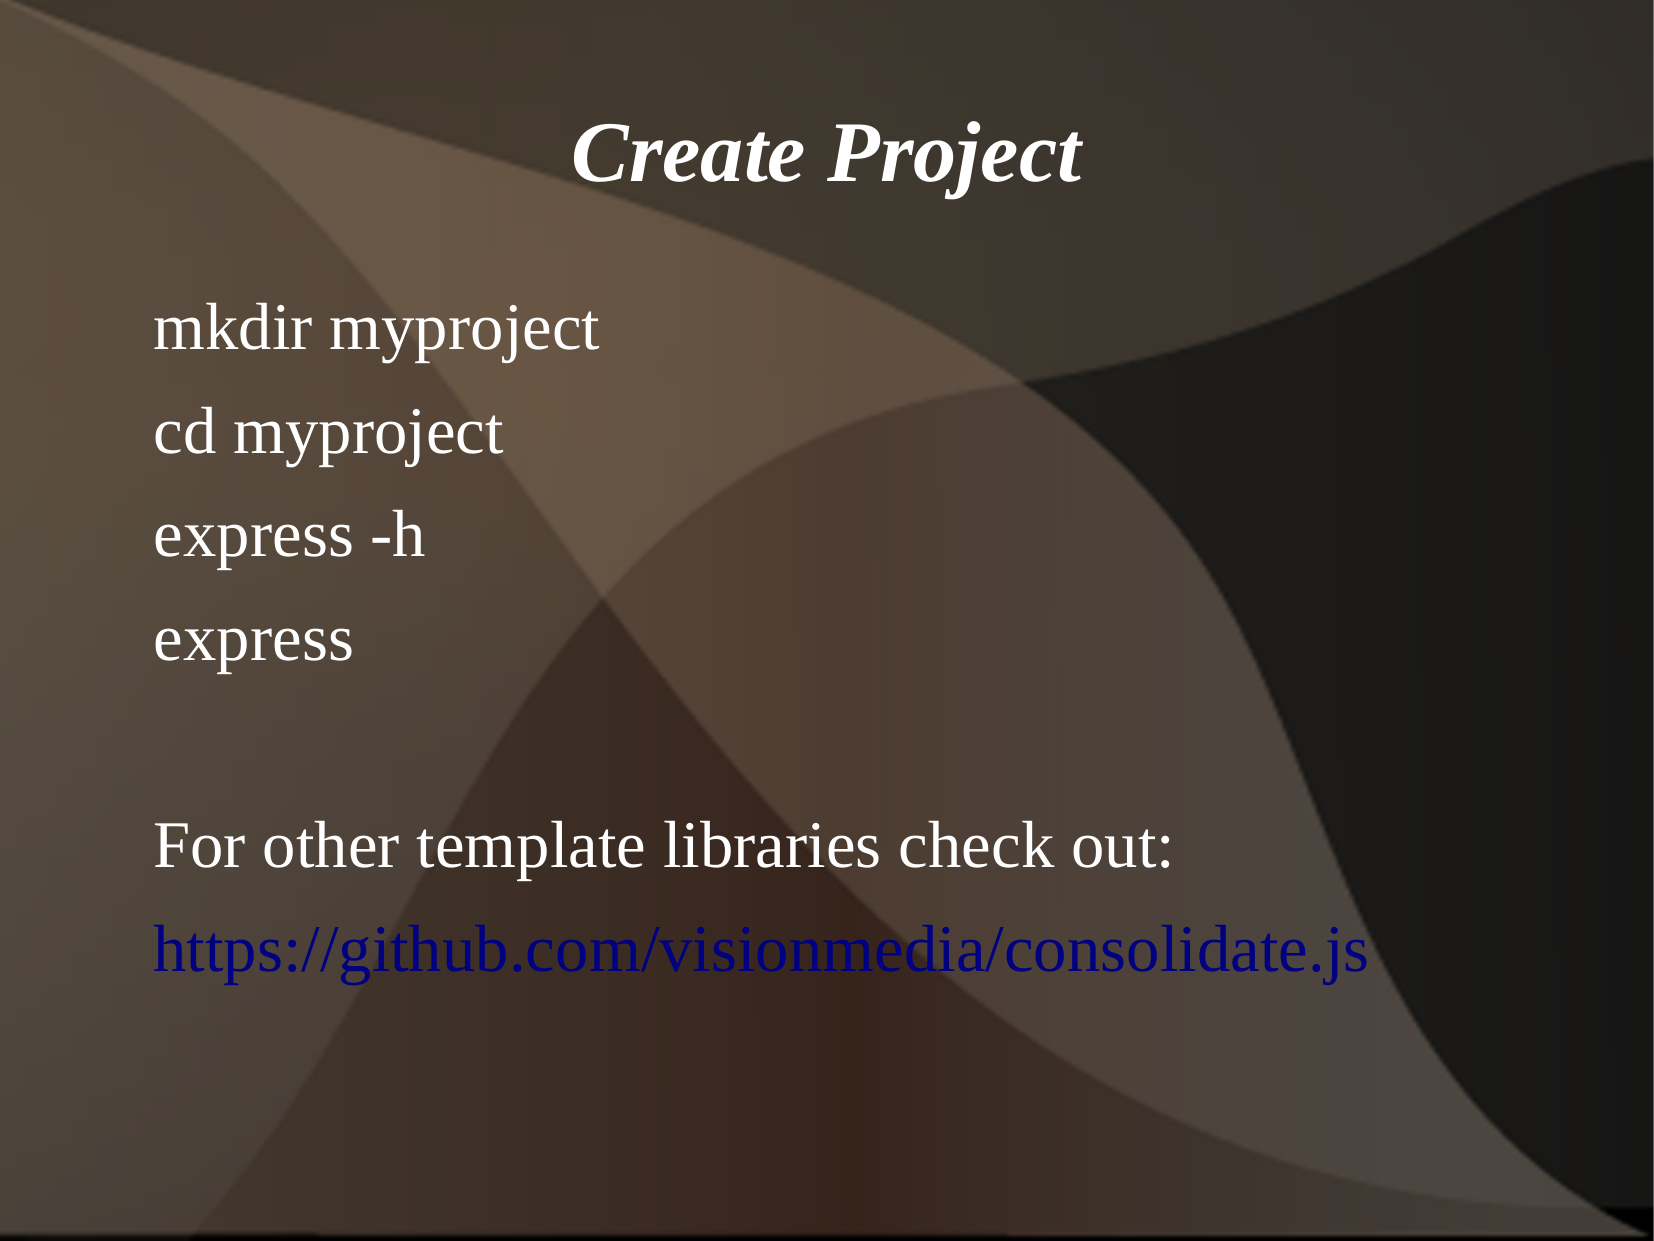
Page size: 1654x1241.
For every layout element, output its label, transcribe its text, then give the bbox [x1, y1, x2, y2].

picture [0, 0, 1654, 1241]
list mkdir myproject cd myproject express -h express For other template libraries check out: https://github.com/visionmedia/consolidate.js [82, 290, 1571, 1109]
title Create Project [82, 49, 1571, 257]
